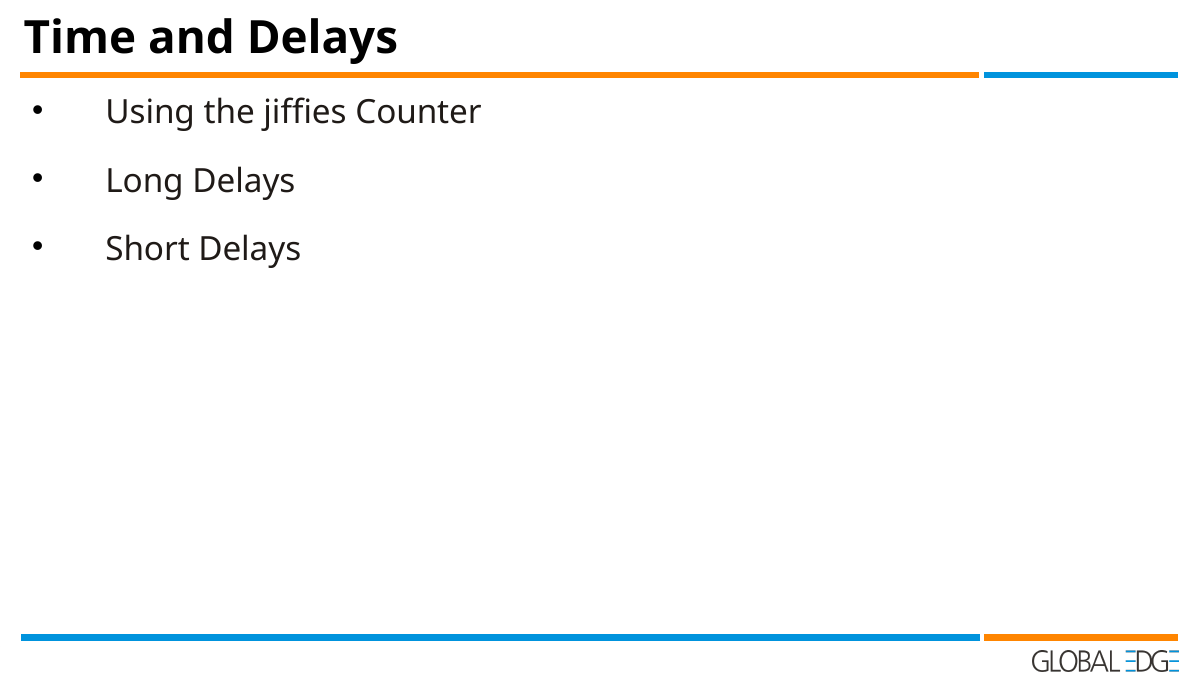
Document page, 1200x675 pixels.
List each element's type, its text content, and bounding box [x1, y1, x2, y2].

picture [1032, 650, 1179, 672]
list Using the jiffies Counter Long Delays Short Delays [20, 87, 1179, 627]
title Time and Delays [12, 5, 1087, 67]
